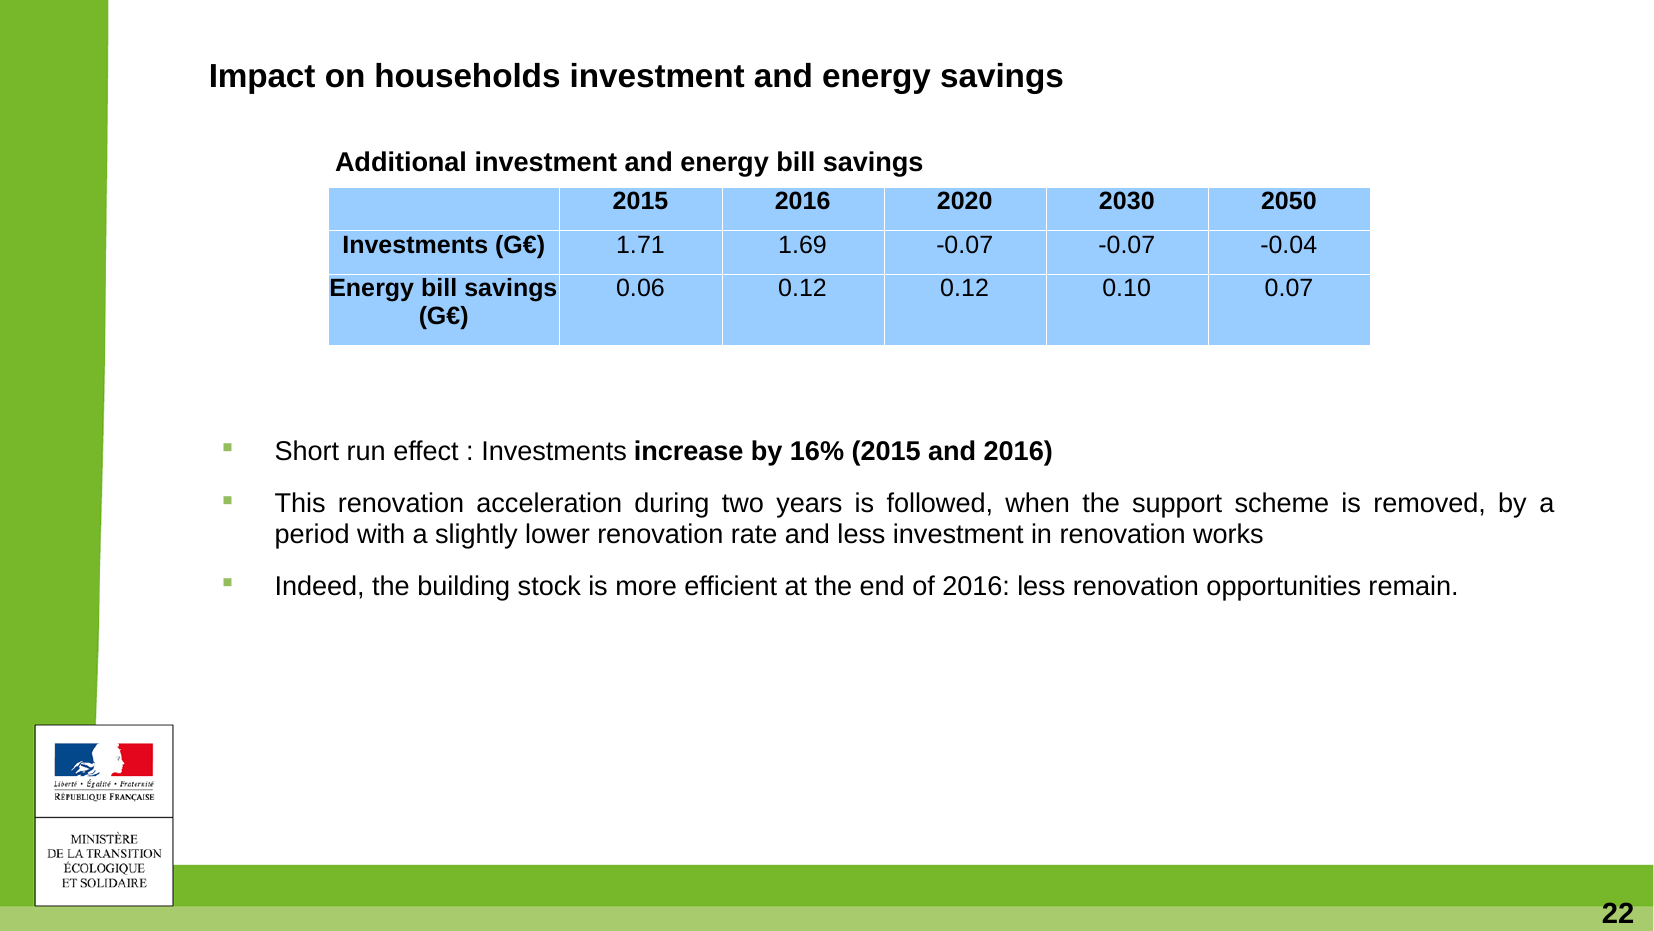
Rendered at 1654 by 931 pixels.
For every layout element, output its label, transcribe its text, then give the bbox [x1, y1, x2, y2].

table_cell Investments (G€) [329, 231, 559, 274]
table_header 2030 [1047, 188, 1208, 230]
list Short run effect : Investments increase by 16% (2015 and 2016) This renovation acceleration during two years is followed, when the support scheme is removed, by a period with a slightly lower renovation rate and less investment in renovation works Indeed, the building stock is more efficient at the end of 2016: less renovation opportunities remain. [203, 436, 1554, 931]
table_cell -0.04 [1209, 231, 1370, 274]
table_cell 0.06 [560, 275, 722, 345]
table_header 2016 [723, 188, 884, 230]
table_cell -0.07 [1047, 231, 1208, 274]
table_header 2015 [560, 188, 722, 230]
table_header 2020 [885, 188, 1046, 230]
table_cell -0.07 [885, 231, 1046, 274]
table_cell 0.12 [723, 275, 884, 345]
table_cell 1.69 [723, 231, 884, 274]
table_cell 0.07 [1209, 275, 1370, 345]
text_box Additional investment and energy bill savings [320, 139, 1282, 186]
title Impact on households investment and energy savings [134, 38, 1570, 115]
picture [0, 0, 1654, 931]
table_cell 1.71 [560, 231, 722, 274]
table_header 2050 [1209, 188, 1370, 230]
table_cell 0.10 [1047, 275, 1208, 345]
table_header [329, 188, 559, 230]
table_cell 0.12 [885, 275, 1046, 345]
table_cell Energy bill savings (G€) [329, 275, 559, 345]
